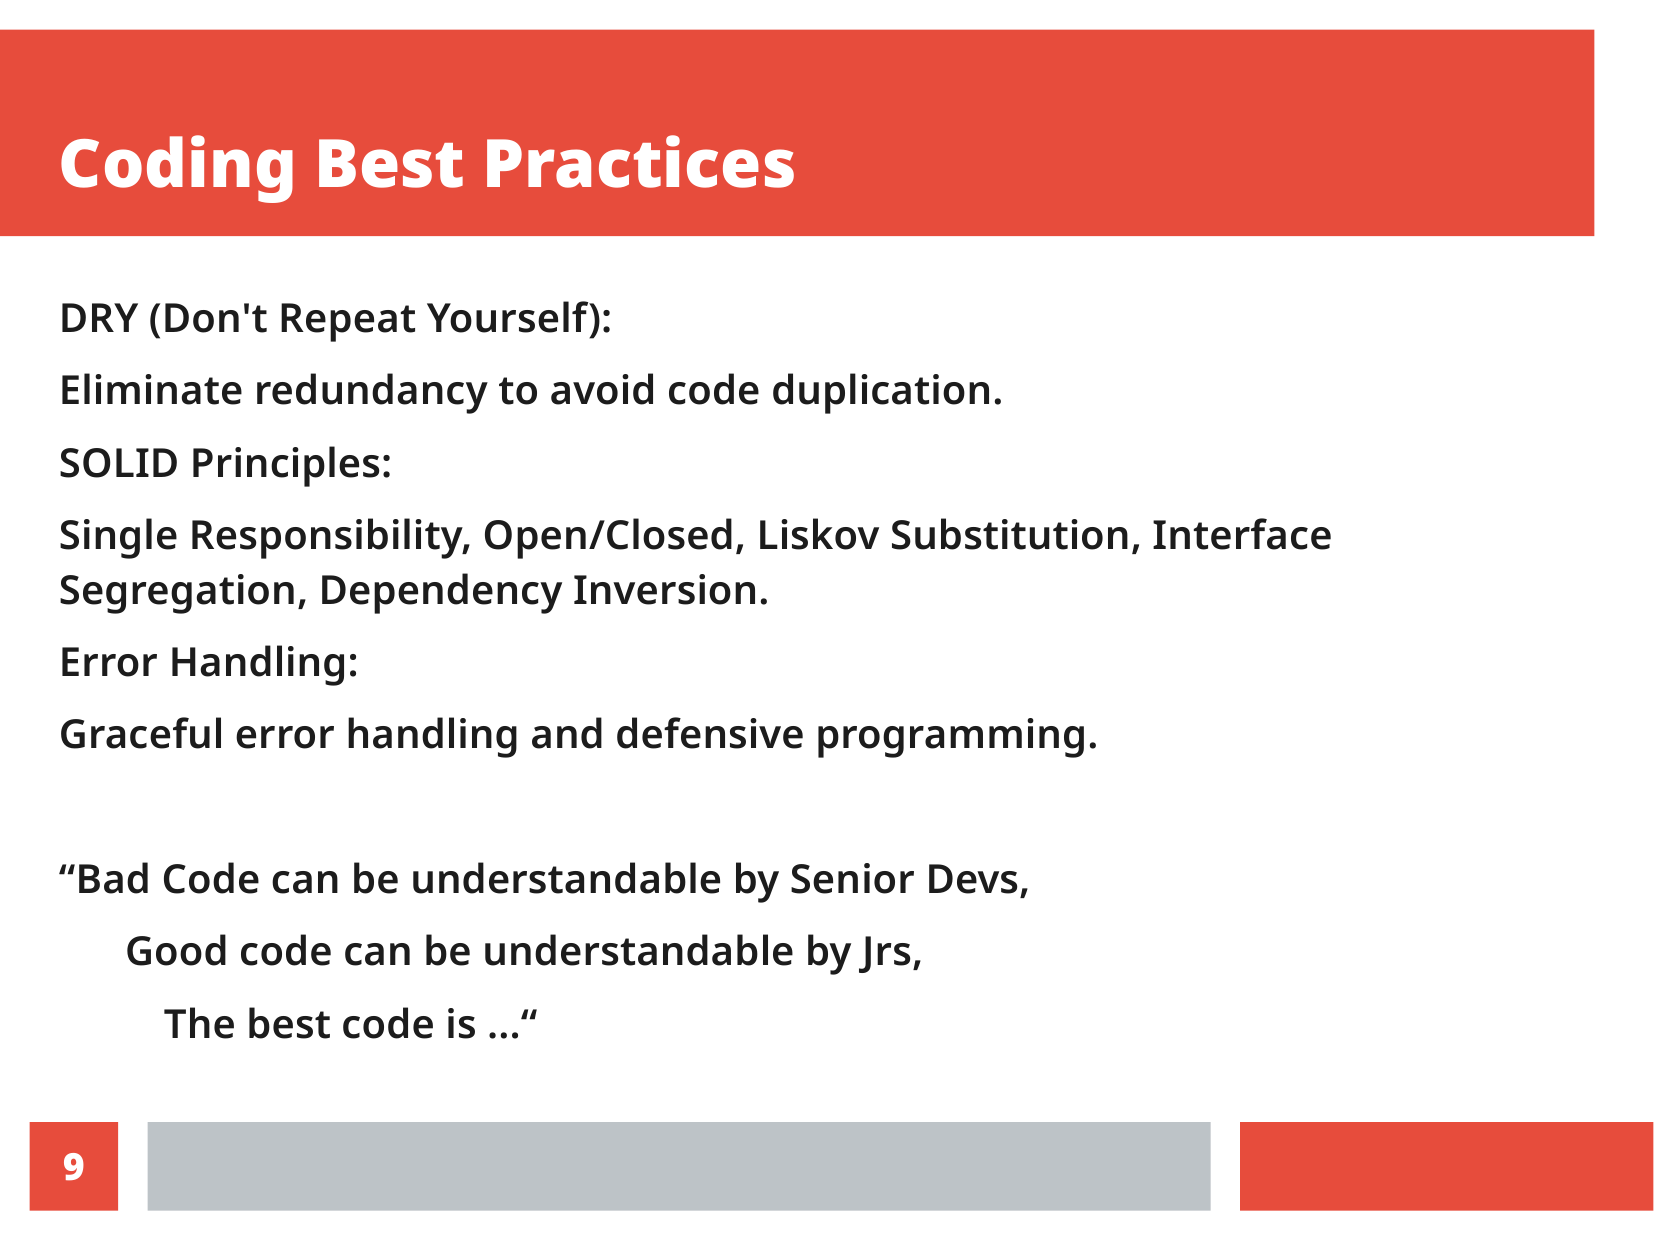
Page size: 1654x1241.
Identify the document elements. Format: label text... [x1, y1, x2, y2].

list DRY (Don't Repeat Yourself): Eliminate redundancy to avoid code duplication. SOLID Principles: Single Responsibility, Open/Closed, Liskov Substitution, Interface Segregation, Dependency Inversion. Error Handling: Graceful error handling and defensive programming. “Bad Code can be understandable by Senior Devs, Good code can be understandable by Jrs, The best code is ...“ [59, 289, 1565, 1058]
title Coding Best Practices [59, 59, 1595, 207]
